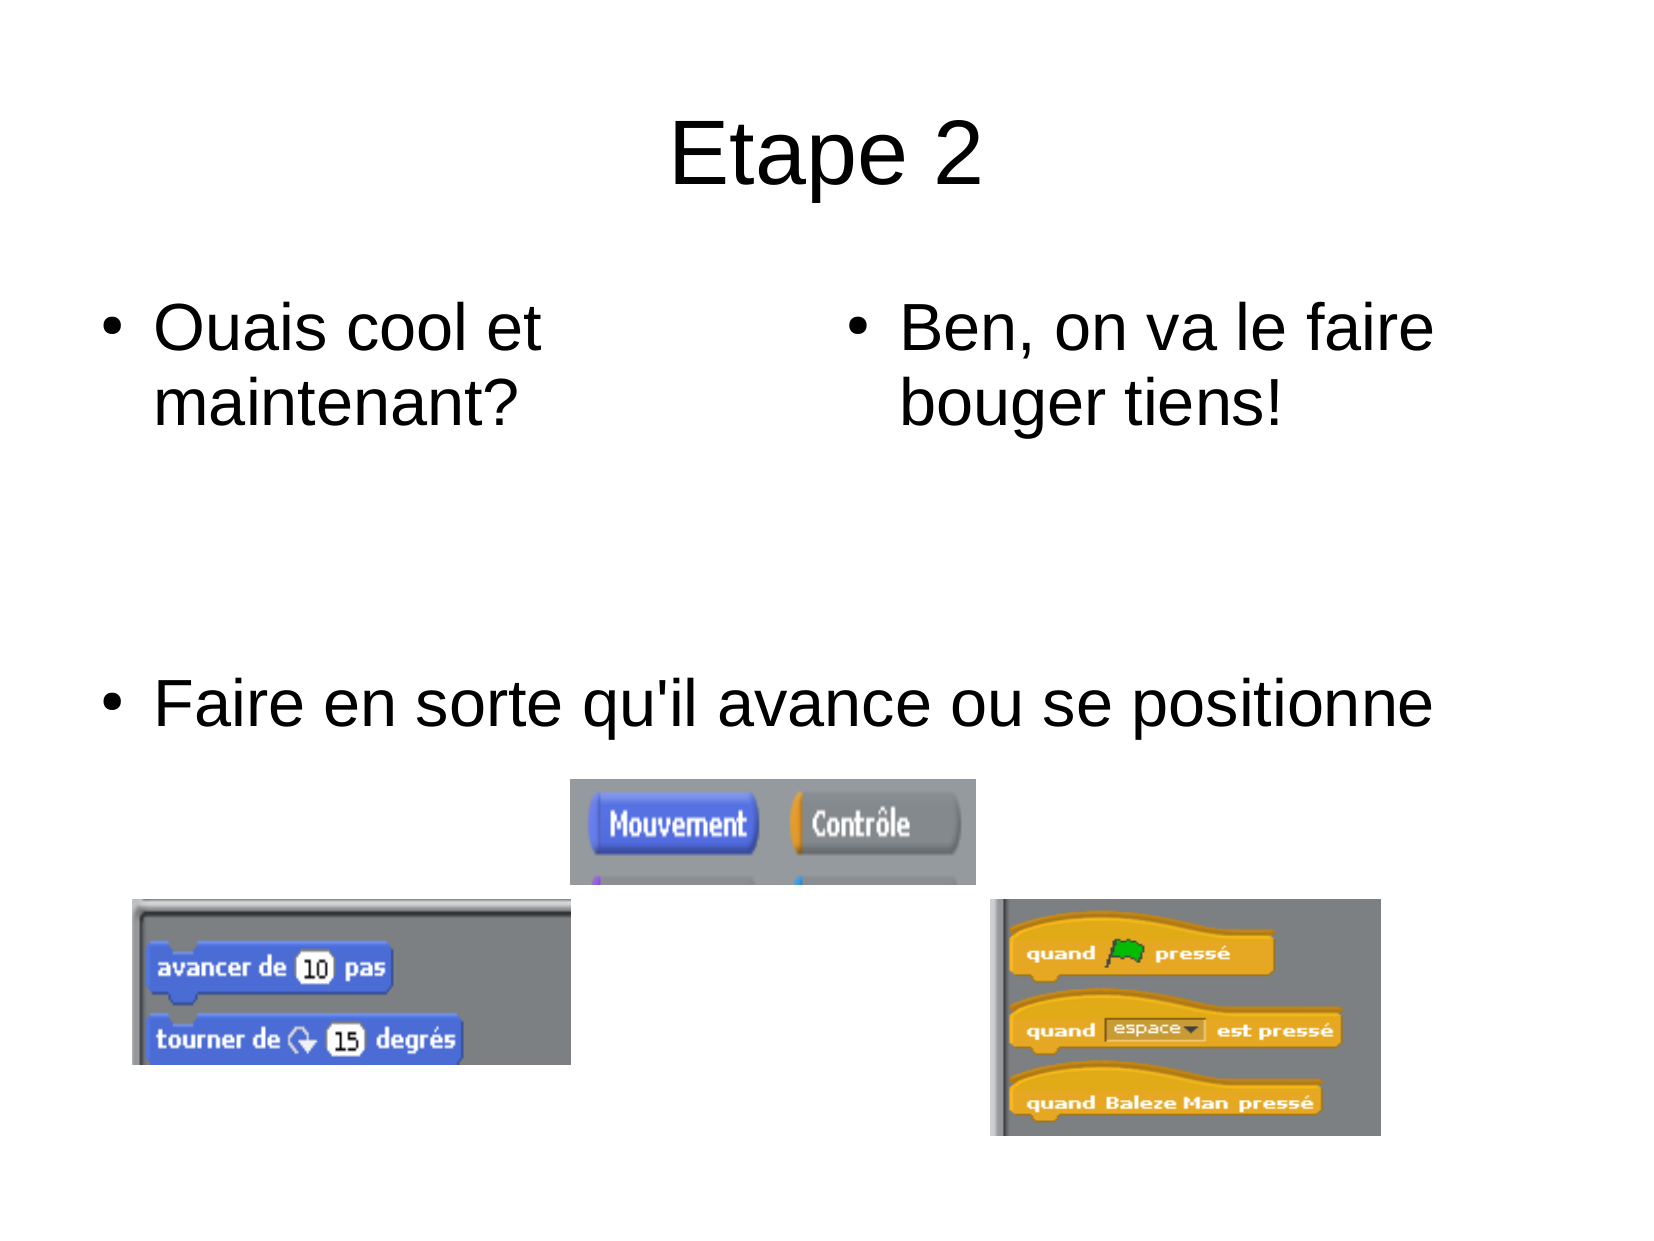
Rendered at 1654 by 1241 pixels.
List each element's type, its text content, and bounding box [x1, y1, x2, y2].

list Faire en sorte qu'il avance ou se positionne [82, 665, 1538, 1009]
list Ouais cool et maintenant? [82, 290, 793, 634]
picture [570, 779, 976, 886]
title Etape 2 [82, 49, 1571, 257]
list Ben, on va le faire bouger tiens! [828, 290, 1539, 634]
picture [132, 899, 571, 1066]
picture [990, 899, 1381, 1136]
